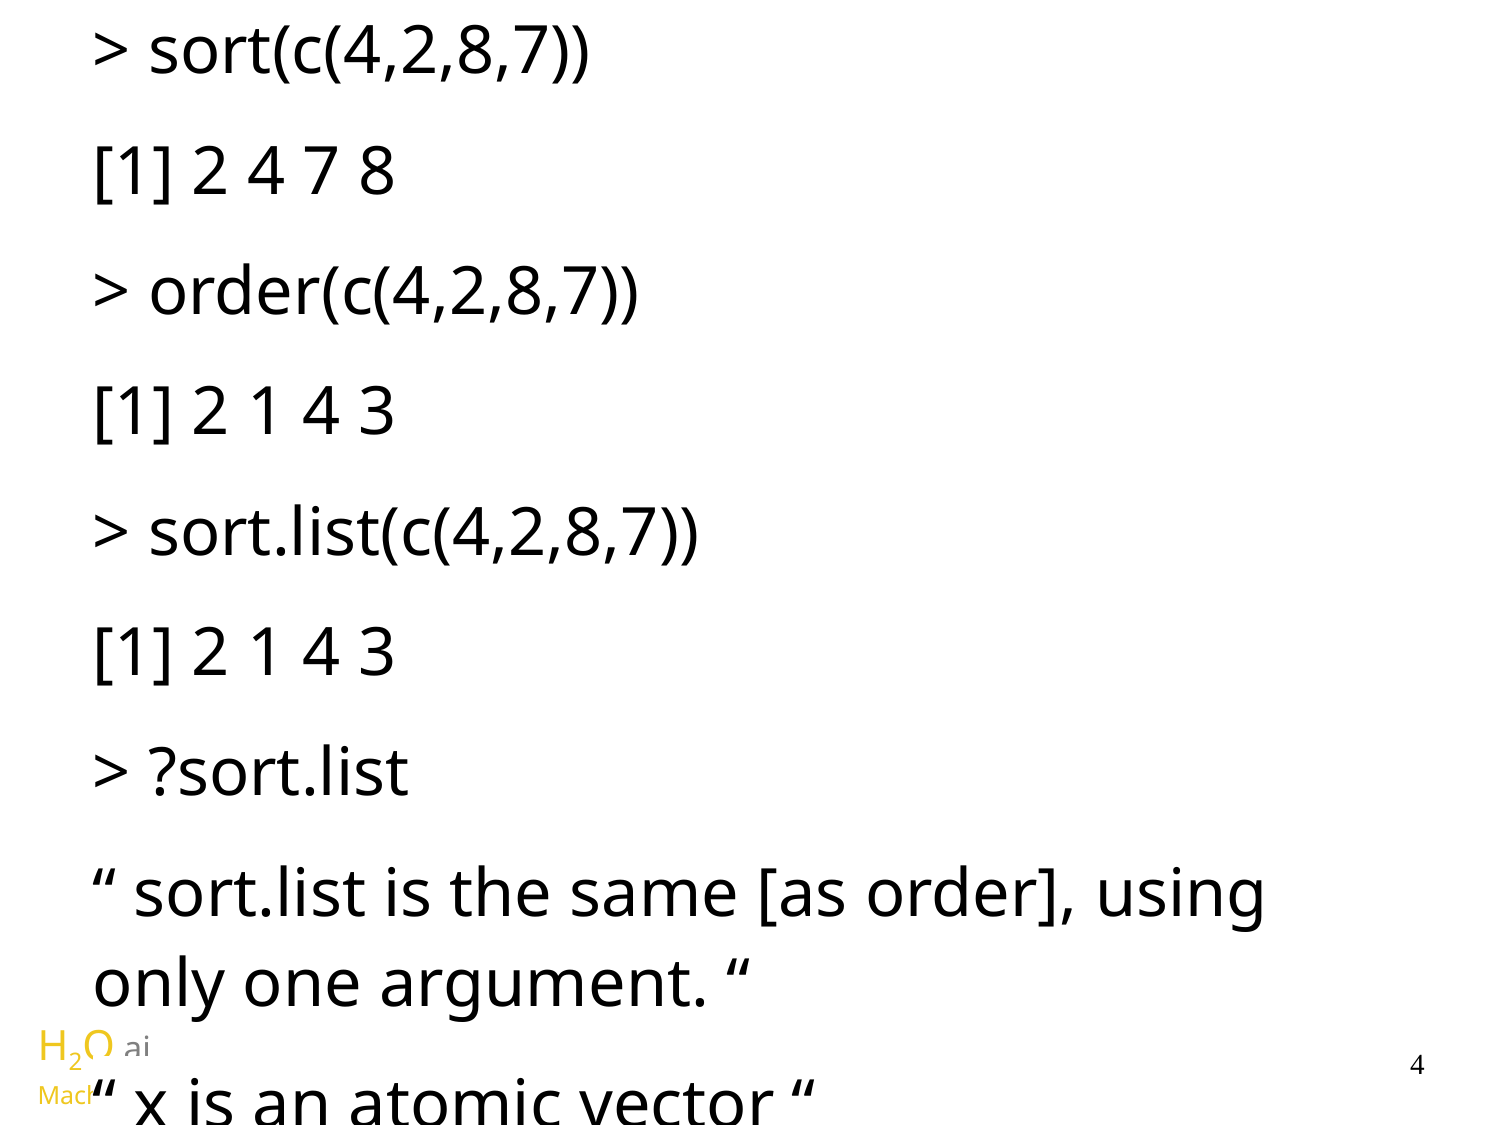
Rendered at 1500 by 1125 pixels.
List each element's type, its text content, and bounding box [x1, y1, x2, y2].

list > sort(c(4,2,8,7)) [1] 2 4 7 8 > order(c(4,2,8,7)) [1] 2 1 4 3 > sort.list(c(4,2,8,7)) [1] 2 1 4 3 > ?sort.list “ sort.list is the same [as order], using only one argument. “ “ x is an atomic vector “ [21, 2, 1372, 866]
